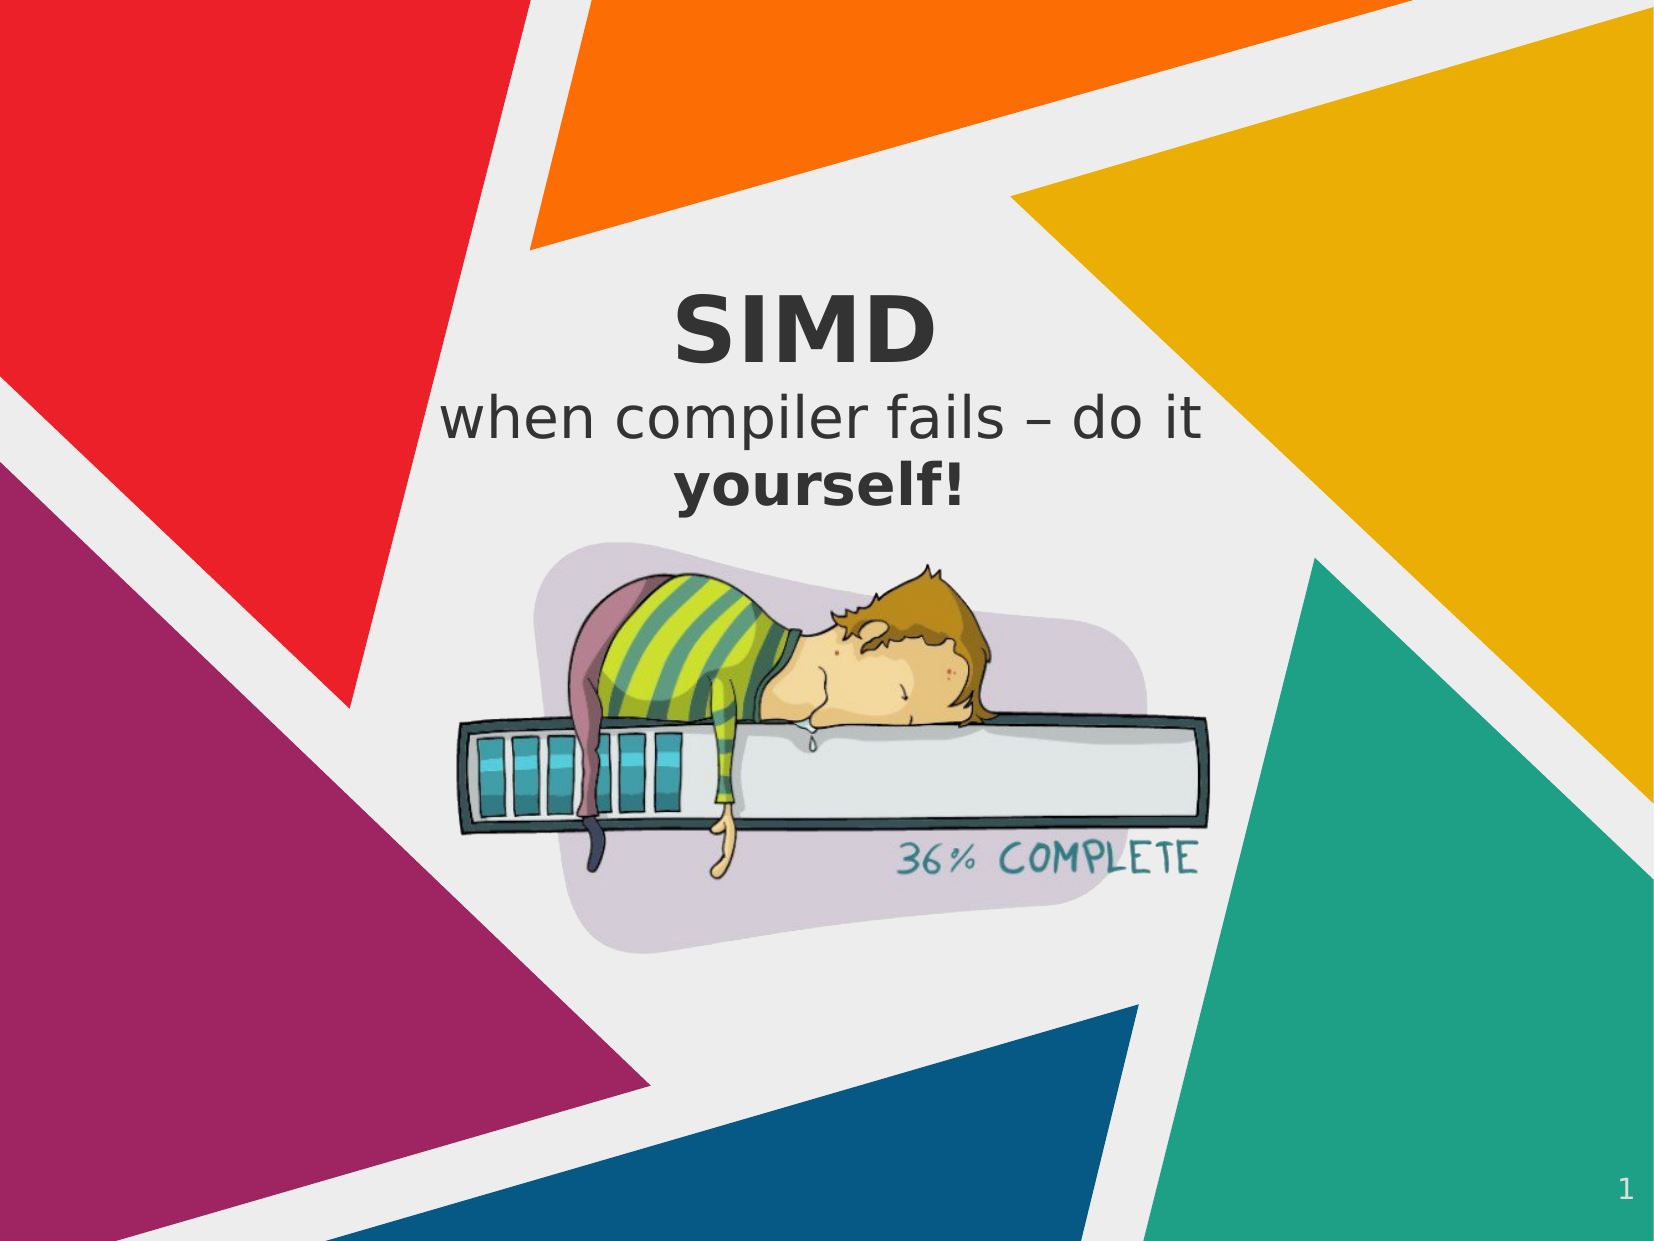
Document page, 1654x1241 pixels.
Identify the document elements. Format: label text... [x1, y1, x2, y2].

title SIMD when compiler fails – do it yourself! [372, 277, 1270, 520]
picture [424, 514, 1244, 980]
